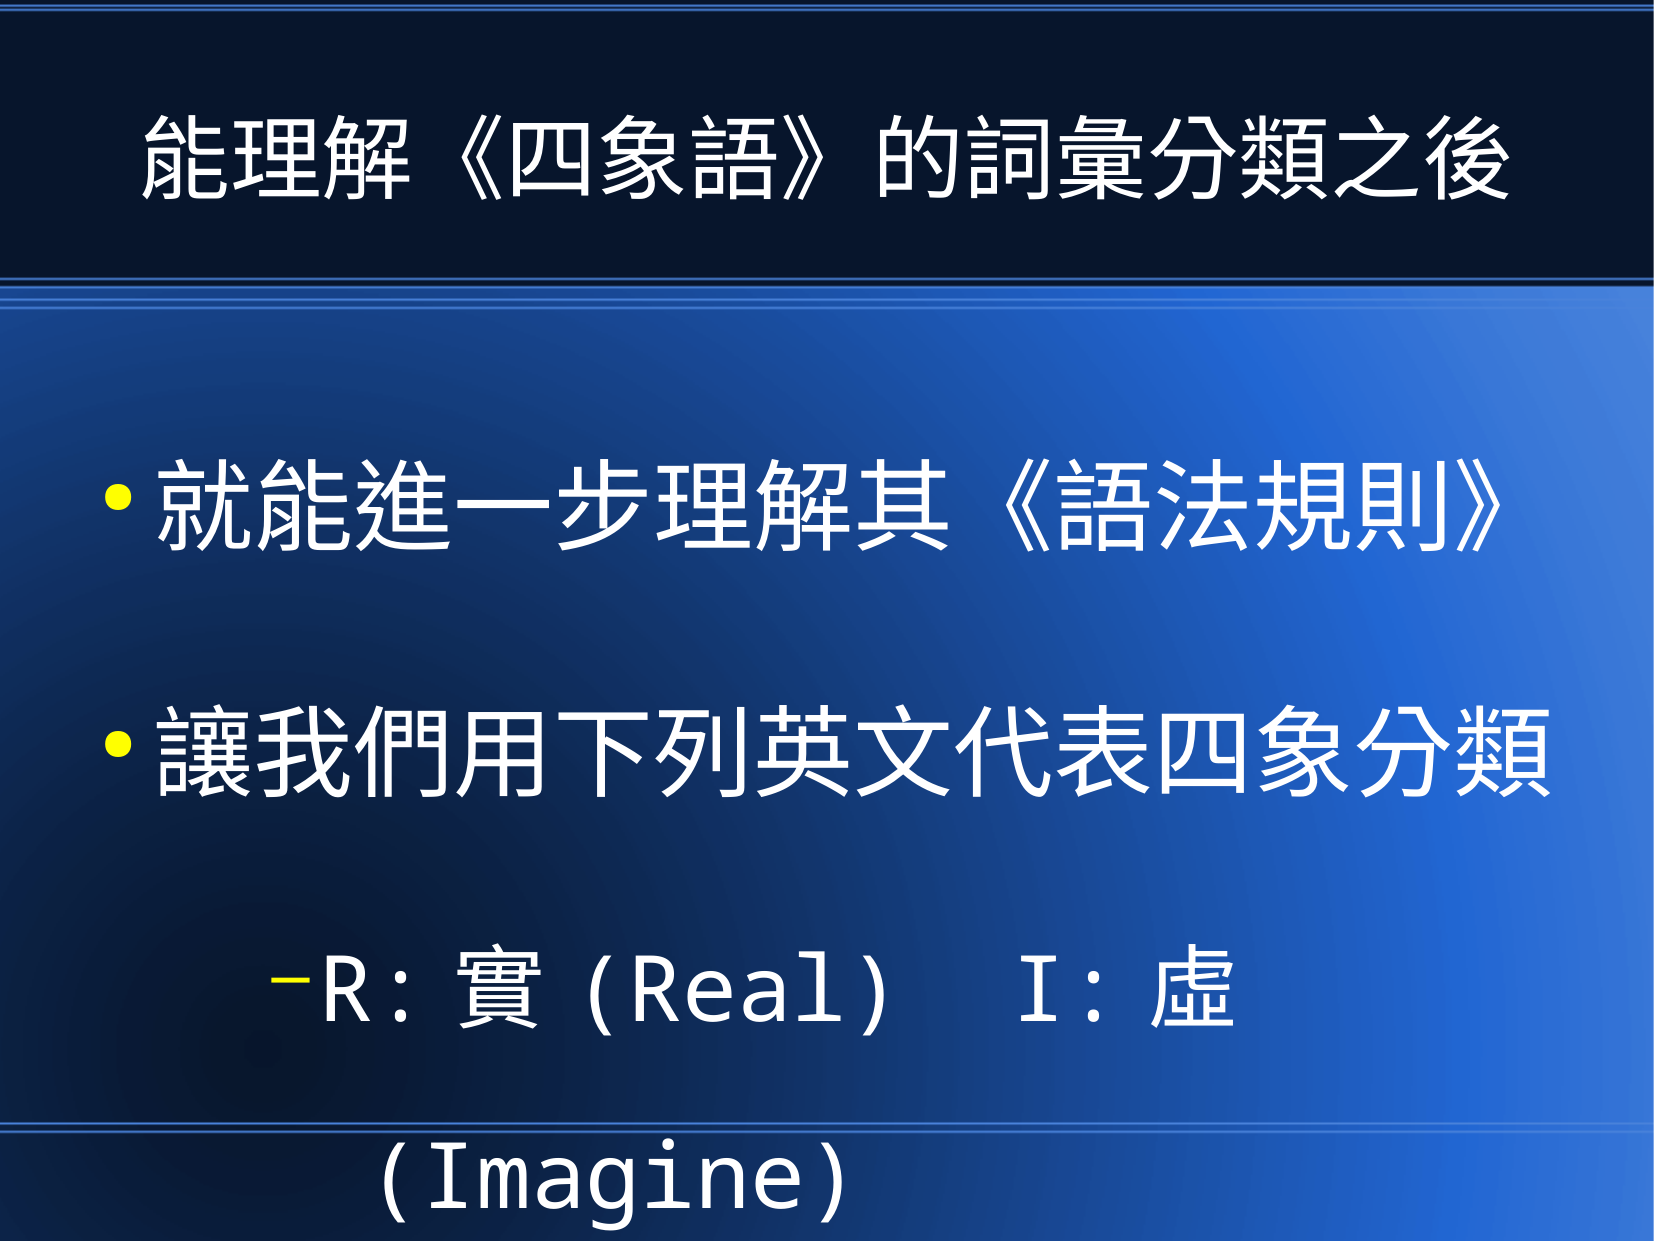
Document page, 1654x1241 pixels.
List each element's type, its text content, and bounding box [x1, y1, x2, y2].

picture [0, 0, 1654, 1241]
title 能理解《四象語》的詞彙分類之後 [82, 49, 1571, 257]
list 就能進一步理解其《語法規則》 讓我們用下列英文代表四象分類 R:實(Real) I:虛(Imagine) V:動(Verb) H:靜(Hold) [82, 355, 1571, 1241]
